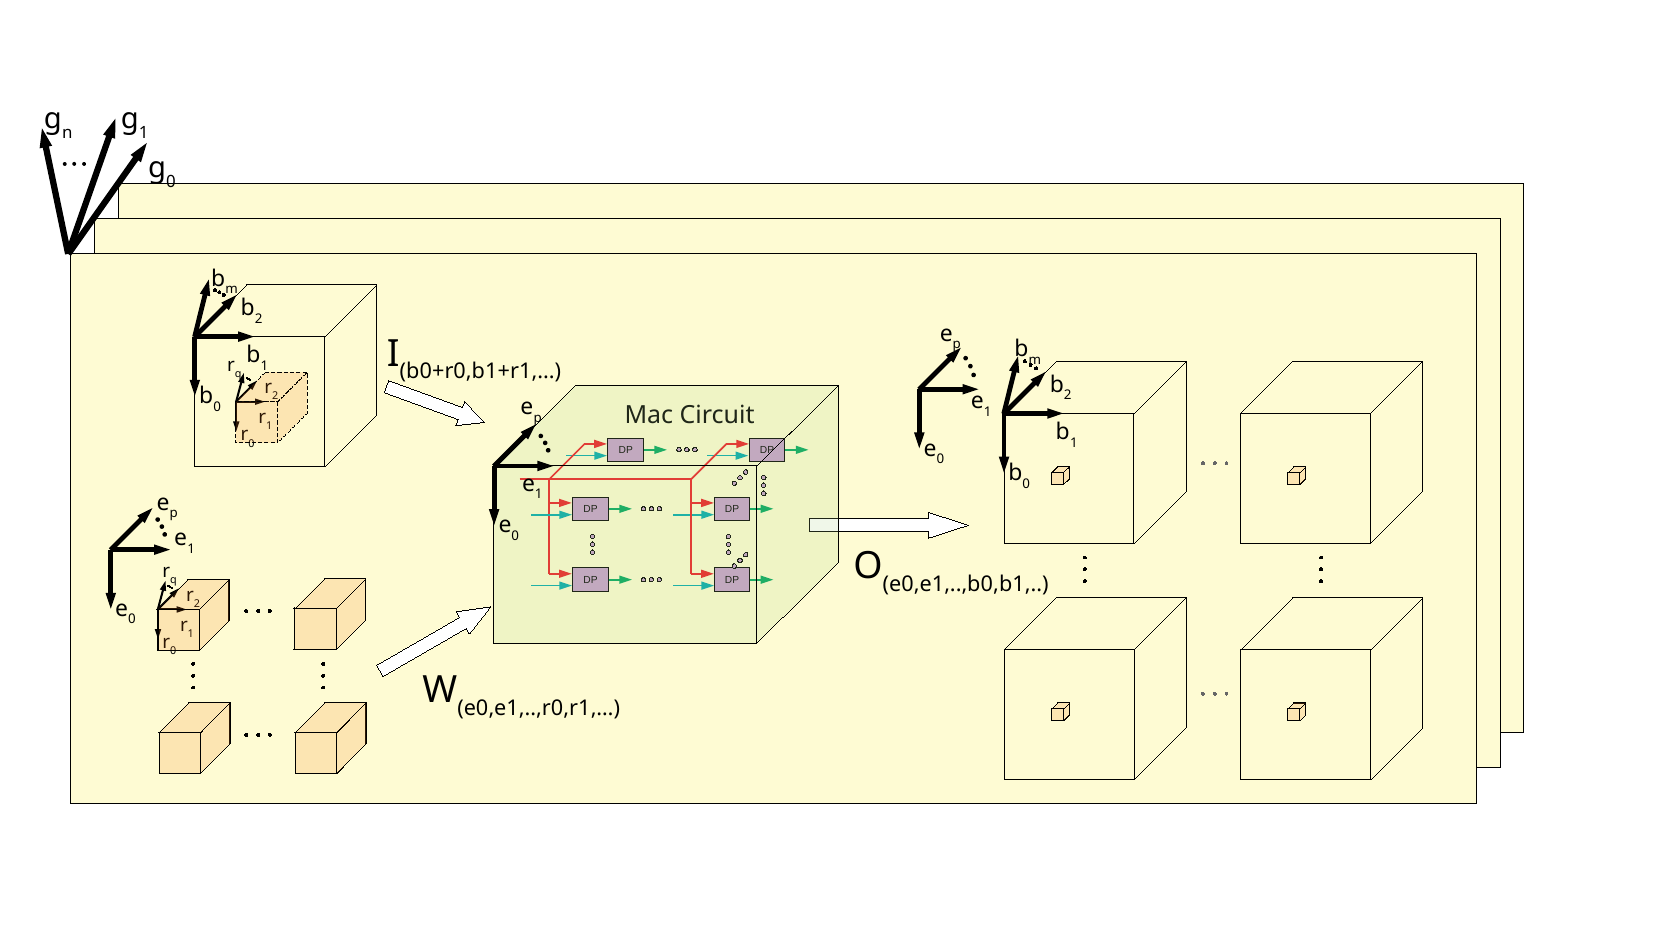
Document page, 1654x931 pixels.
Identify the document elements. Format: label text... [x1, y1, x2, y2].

text_box e0 [483, 500, 540, 545]
text_box I(b0+r0,b1+r1,...) [372, 318, 686, 429]
text_box ep [505, 382, 562, 427]
text_box b0 [993, 448, 1045, 493]
text_box b0 [184, 372, 236, 416]
text_box r0 [225, 413, 274, 452]
text_box bm [196, 254, 251, 298]
text_box O(e0,e1,..,b0,b1,..) [838, 531, 1069, 594]
text_box gn [29, 89, 102, 172]
text_box e1 [159, 513, 224, 571]
text_box bm [999, 325, 1054, 369]
text_box e1 [956, 376, 1021, 434]
text_box rq [147, 550, 196, 589]
text_box b1 [1040, 407, 1092, 452]
text_box r2 [261, 366, 298, 375]
text_box b2 [1035, 360, 1086, 405]
text_box ep [924, 309, 981, 354]
text_box [70, 183, 1524, 804]
text_box e1 [507, 459, 572, 516]
text_box r0 [147, 629, 196, 660]
text_box b1 [231, 330, 283, 366]
text_box W(e0,e1,..,r0,r1,…) [407, 655, 646, 718]
text_box g0 [133, 138, 197, 198]
text_box ep [141, 478, 198, 523]
text_box rq [212, 343, 261, 383]
text_box r2 [196, 574, 219, 579]
text_box g1 [106, 89, 178, 171]
text_box e0 [100, 584, 157, 629]
text_box e0 [908, 424, 965, 469]
text_box b2 [225, 283, 277, 328]
